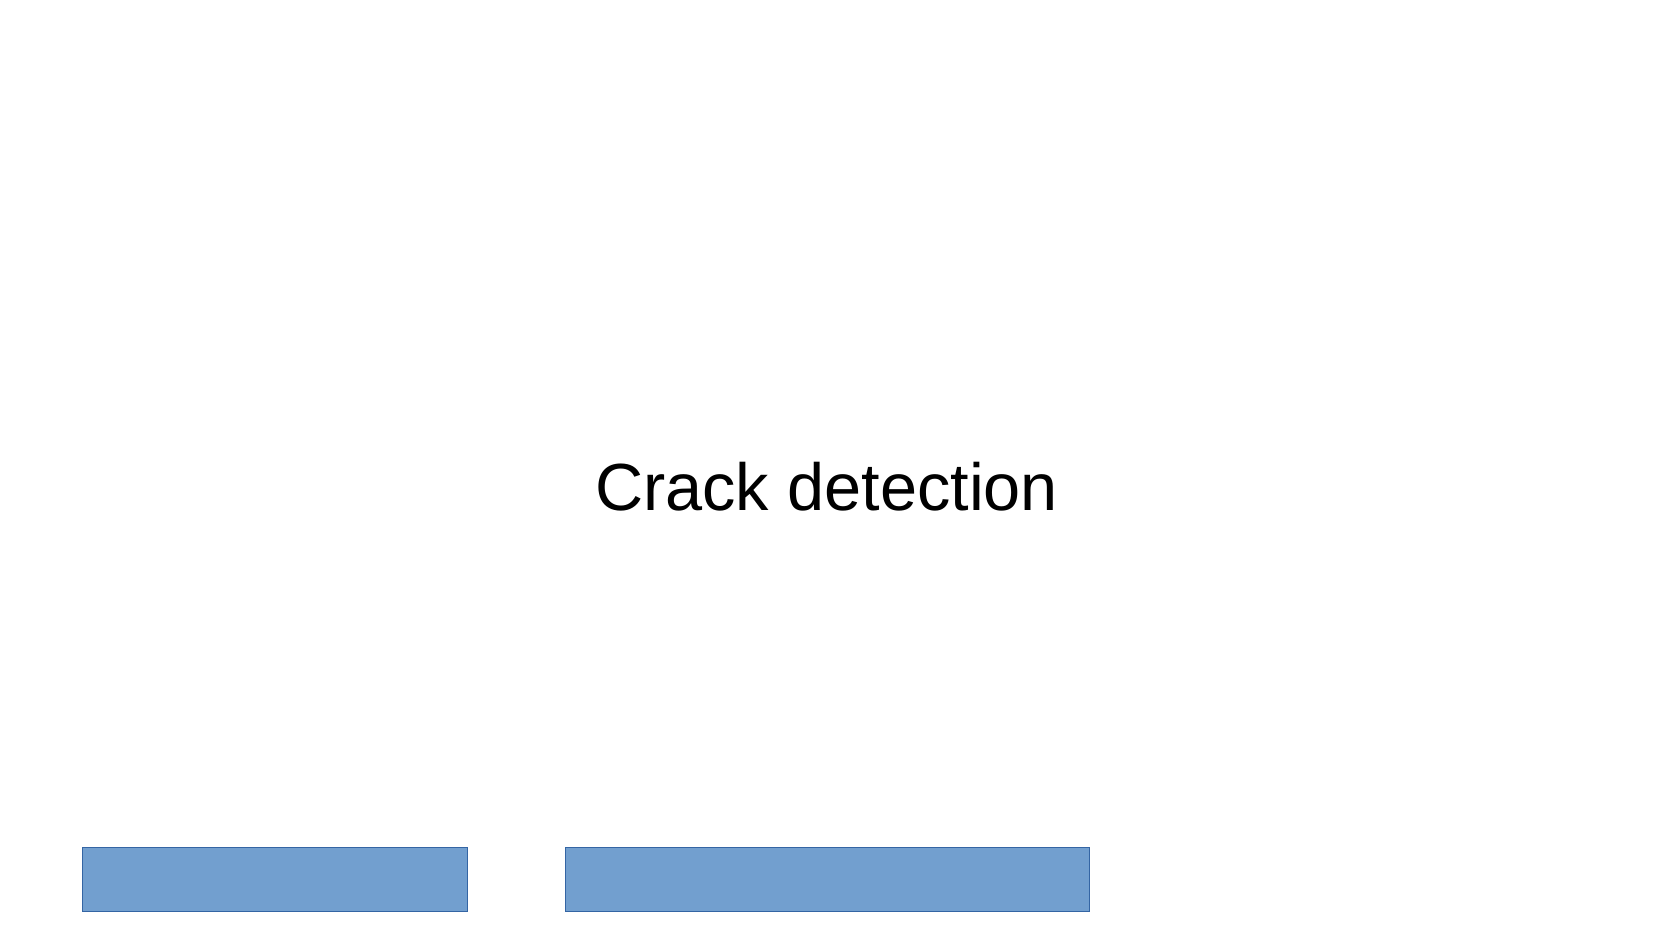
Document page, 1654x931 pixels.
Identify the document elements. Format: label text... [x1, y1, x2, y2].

subtitle Crack detection [82, 217, 1571, 758]
